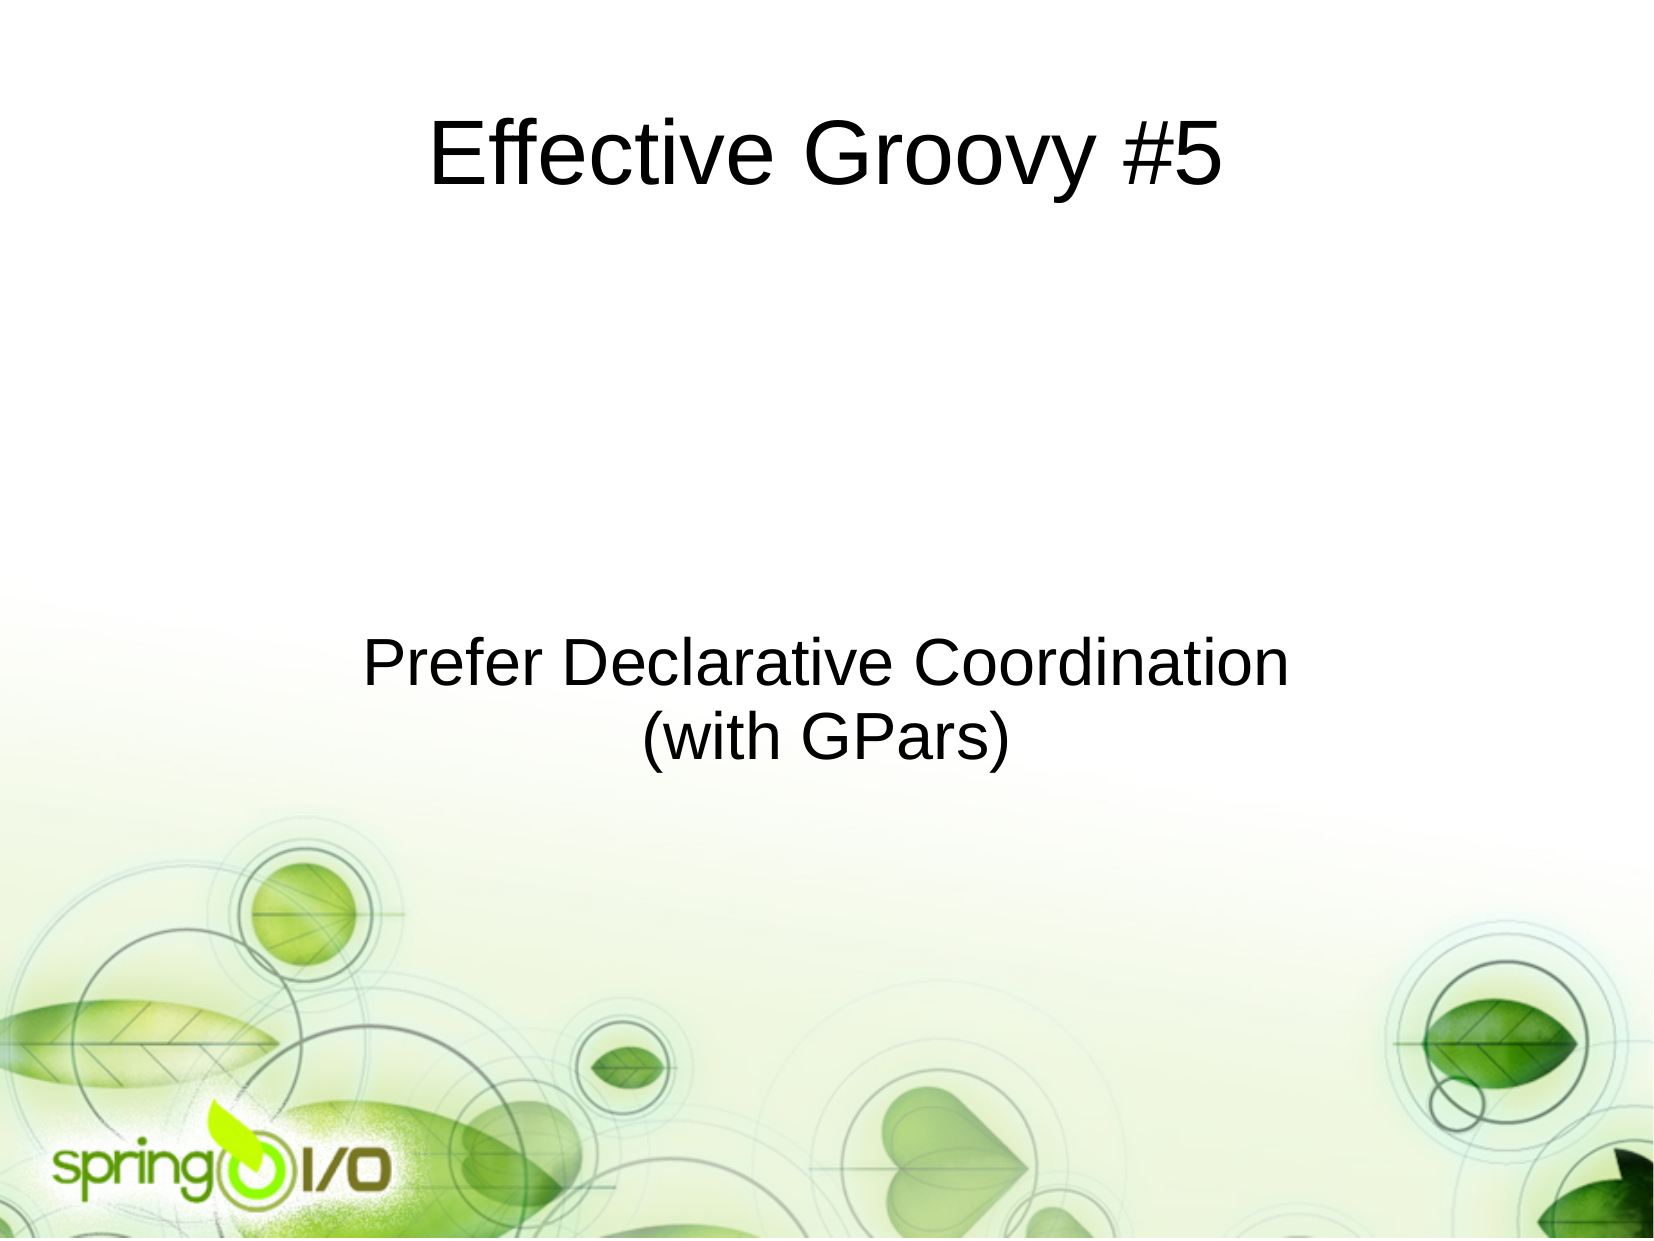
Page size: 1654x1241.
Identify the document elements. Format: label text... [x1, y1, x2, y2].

title Effective Groovy #5 [82, 56, 1571, 250]
subtitle Prefer Declarative Coordination (with GPars) [82, 297, 1571, 1102]
picture [0, 0, 1654, 1238]
